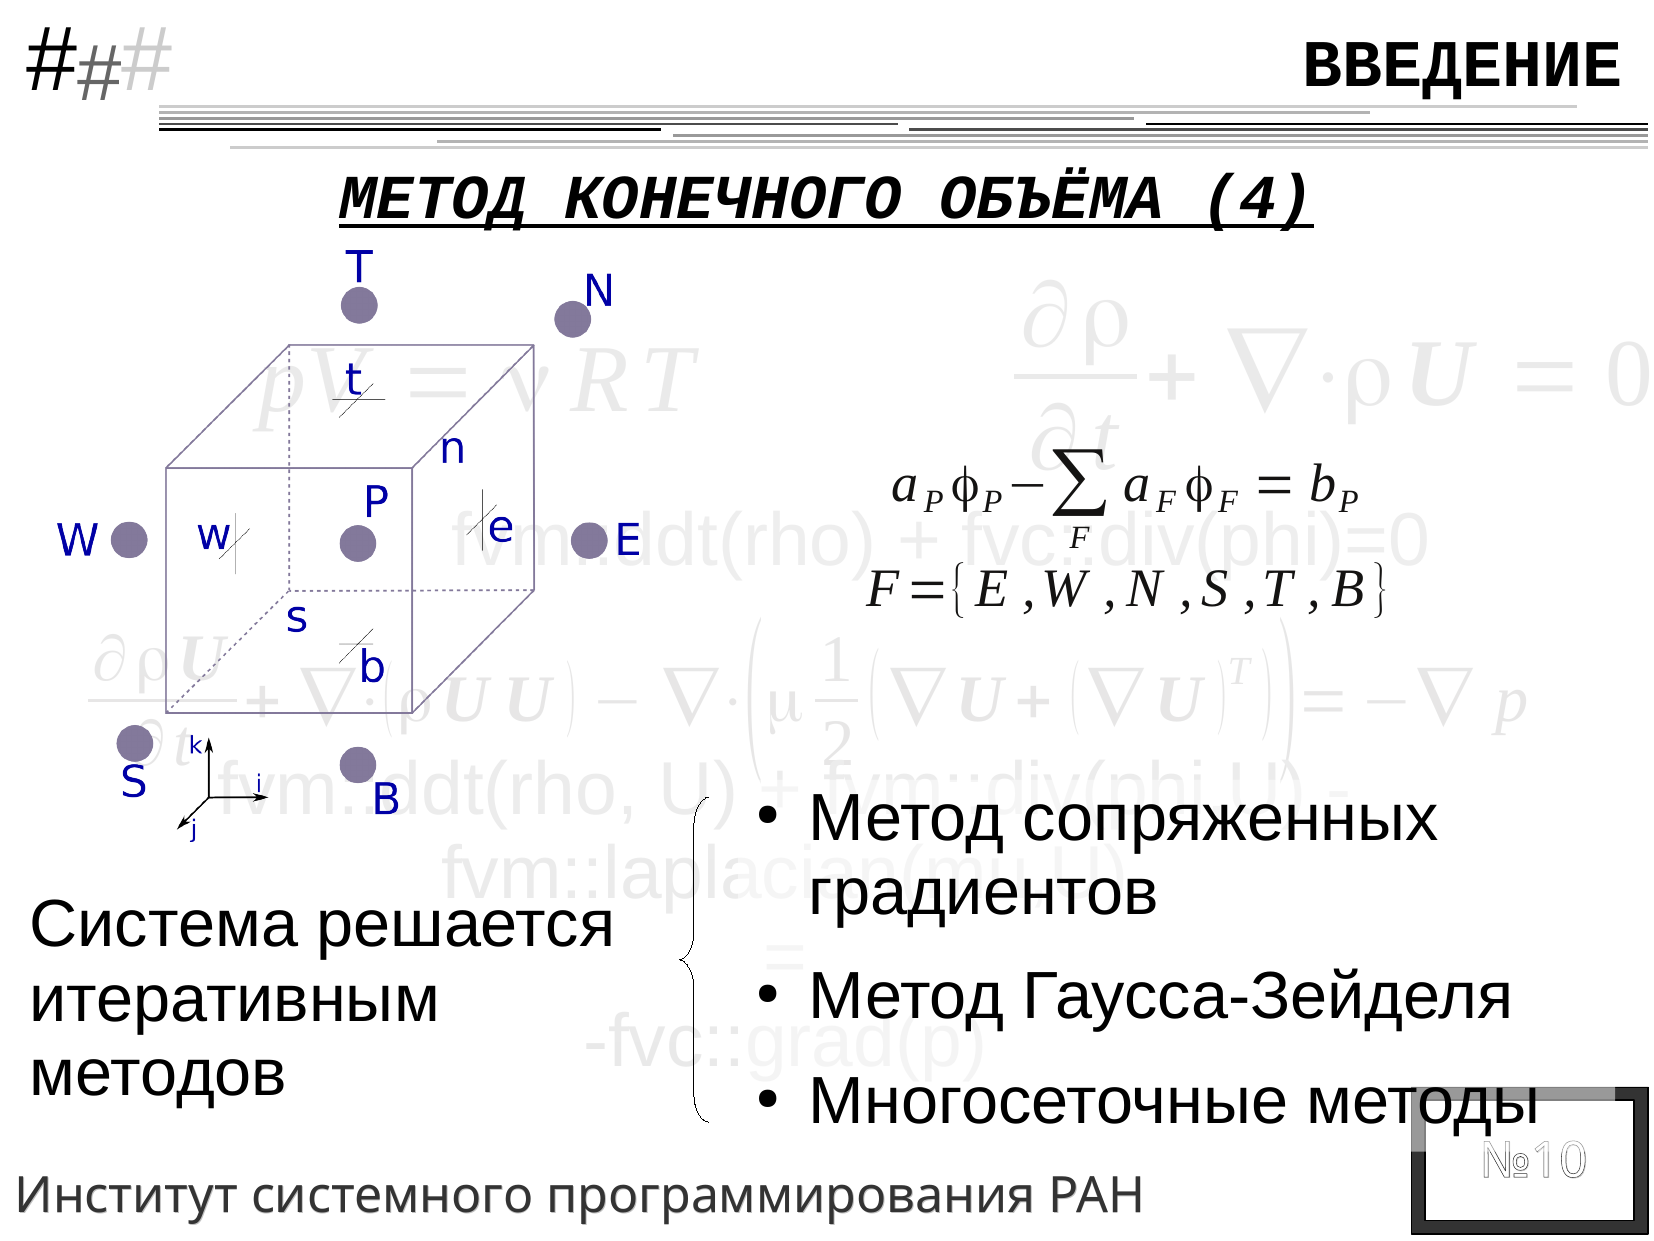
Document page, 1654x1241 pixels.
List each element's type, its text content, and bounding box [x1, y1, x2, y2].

title МЕТОД КОНЕЧНОГО ОБЪЁМА (4) [0, 147, 1654, 257]
picture [57, 250, 639, 842]
chart [856, 445, 1399, 621]
text_box Метод сопряженных градиентов Метод Гаусса-Зейделя Многосеточные методы [738, 779, 1616, 1152]
text_box Система решается итеративным методов [29, 885, 621, 1111]
